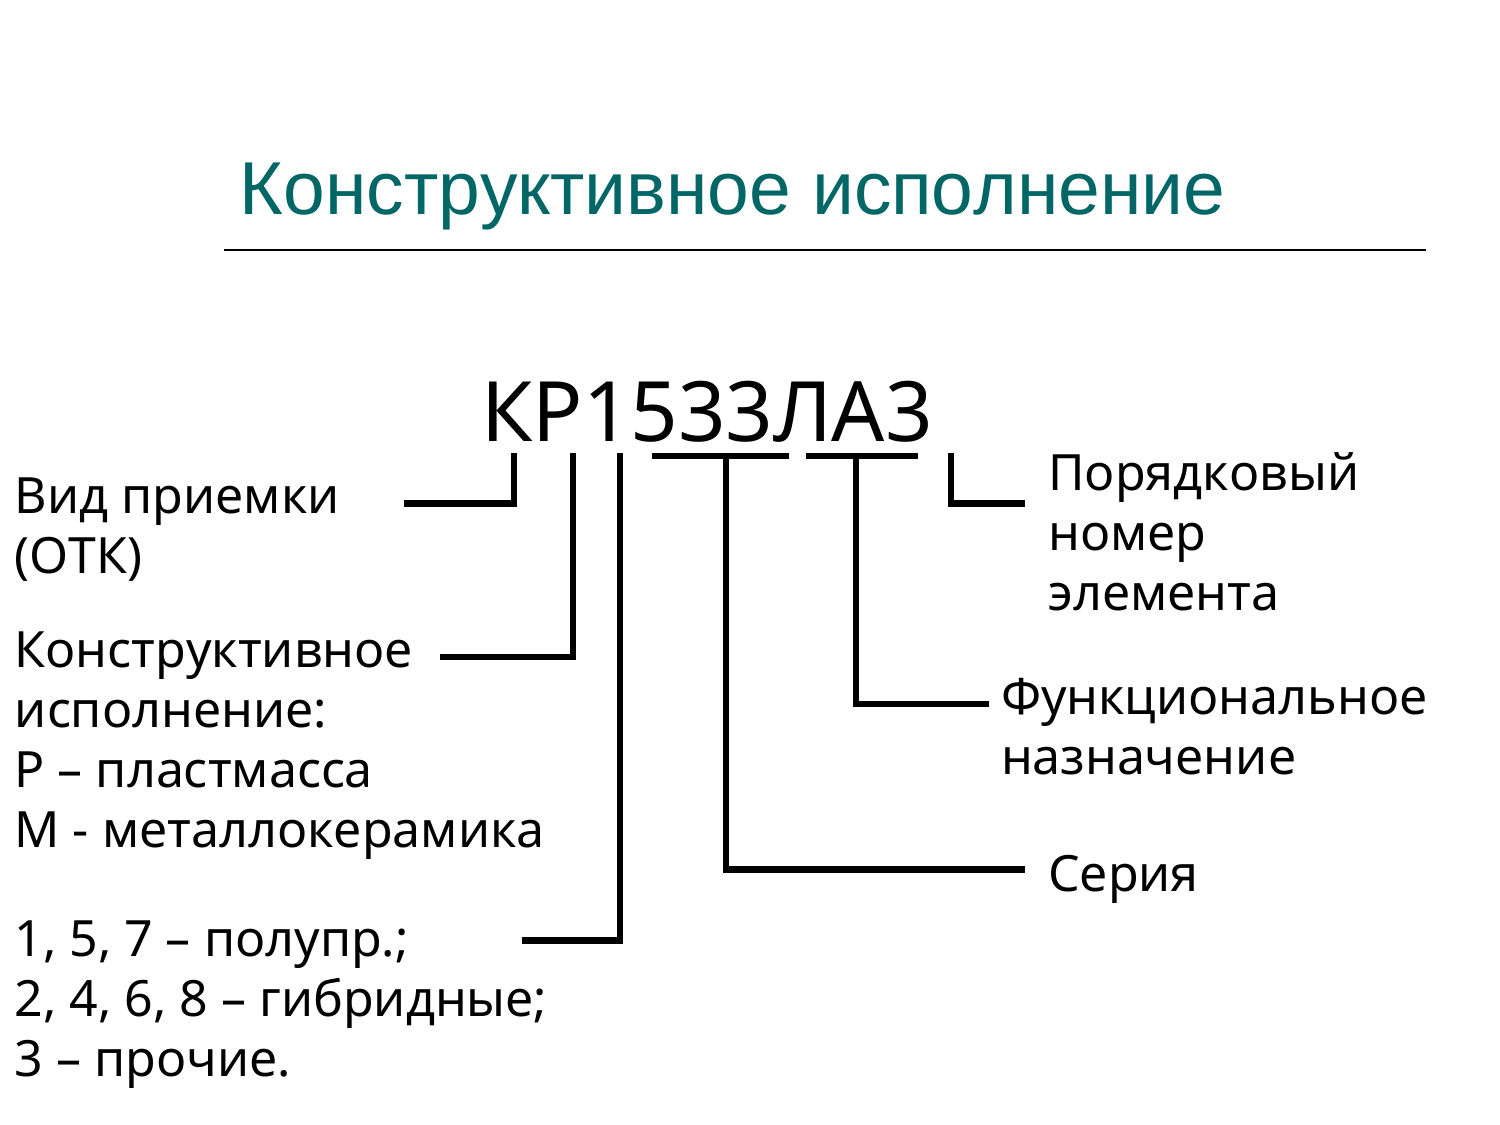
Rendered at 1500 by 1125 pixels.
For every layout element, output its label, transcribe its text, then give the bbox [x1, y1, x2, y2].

text_box КР1533ЛА3 [466, 350, 1081, 466]
text_box Конструктивное исполнение: Р – пластмасса М - металлокерамика [0, 609, 609, 866]
text_box Серия [1033, 834, 1453, 910]
text_box Порядковый номер элемента [1033, 432, 1453, 628]
text_box 1, 5, 7 – полупр.; 2, 4, 6, 8 – гибридные; 3 – прочие. [0, 899, 656, 1095]
text_box Вид приемки (ОТК) [0, 456, 420, 592]
title Конструктивное исполнение [224, 49, 1425, 237]
text_box Функциональное назначение [986, 656, 1500, 793]
